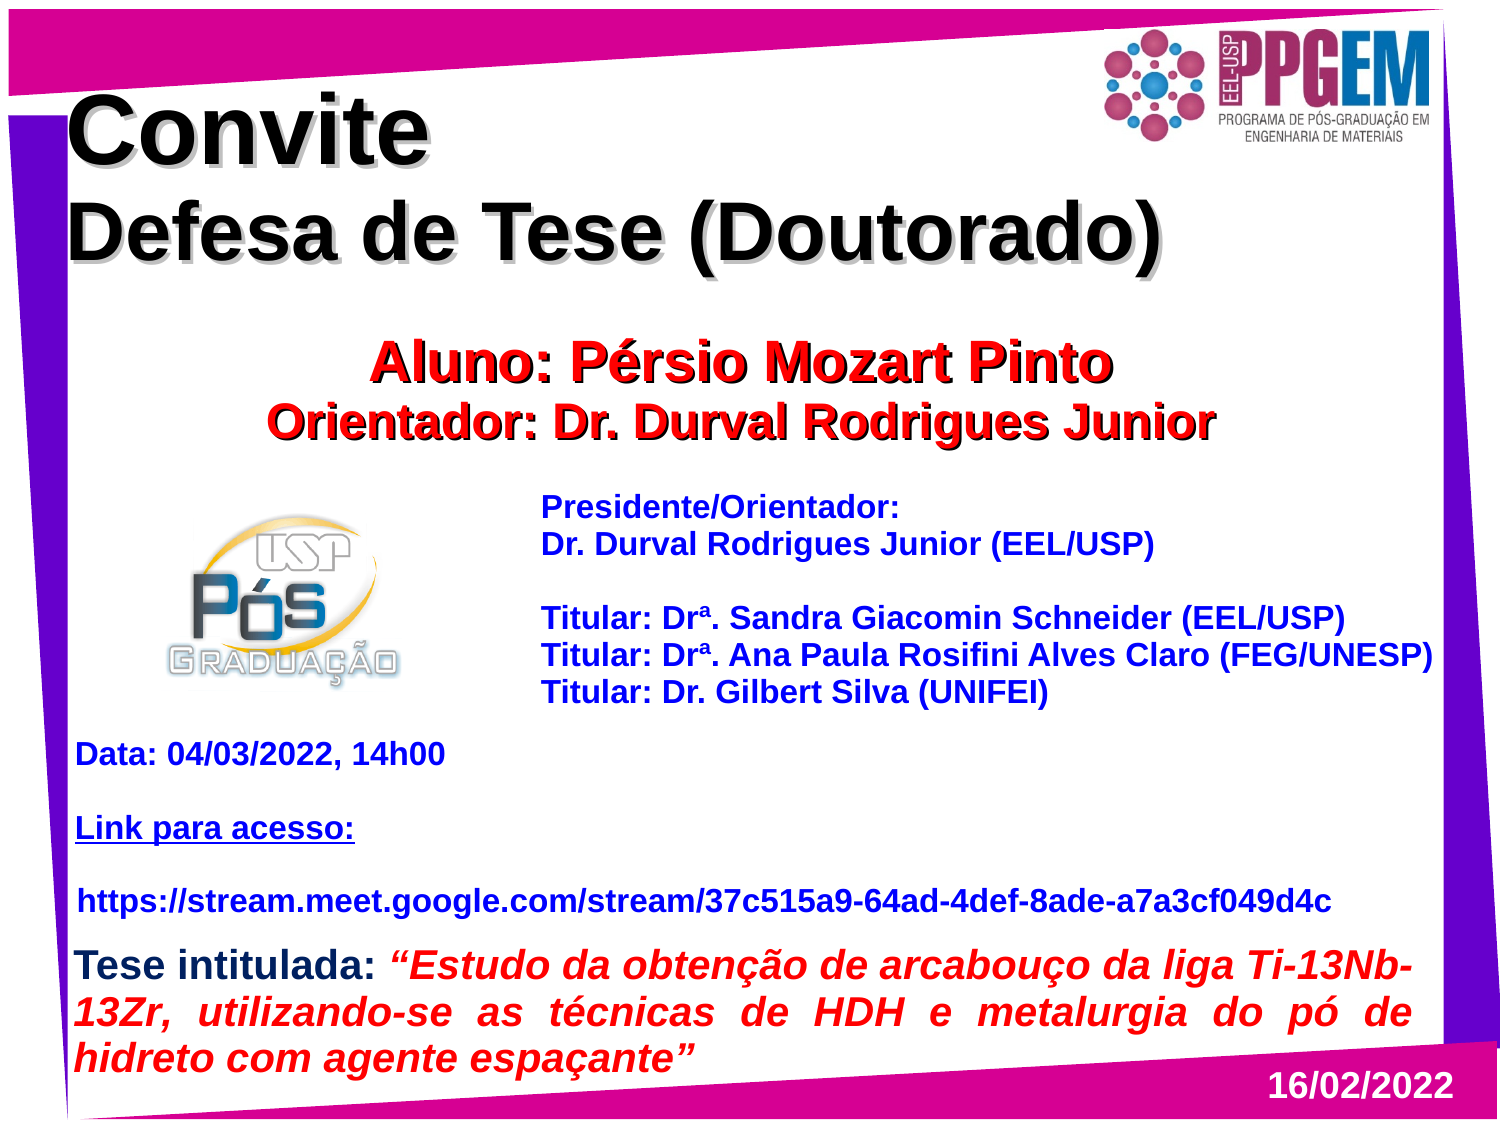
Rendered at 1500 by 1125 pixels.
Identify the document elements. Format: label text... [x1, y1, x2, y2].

text_box [8, 9, 1444, 96]
text_box Presidente/Orientador: Dr. Durval Rodrigues Junior (EEL/USP) Titular: Drª. Sandra Giacomin Schneider (EEL/USP) Titular: Drª. Ana Paula Rosifini Alves Claro (FEG/UNESP) Titular: Dr. Gilbert Silva (UNIFEI) [526, 481, 1460, 768]
text_box 16/02/2022 [1234, 1057, 1488, 1114]
text_box https://stream.meet.google.com/stream/37c515a9-64ad-4def-8ade-a7a3cf049d4c [62, 871, 1349, 926]
text_box [8, 115, 68, 958]
text_box Data: 04/03/2022, 14h00 Link para acesso: [60, 691, 496, 854]
text_box Convite Defesa de Tese (Doutorado) [50, 66, 1179, 286]
picture [161, 513, 402, 692]
picture [1104, 29, 1429, 142]
text_box Aluno: Pérsio Mozart Pinto Orientador: Dr. Durval Rodrigues Junior [251, 321, 1231, 457]
text_box [80, 20, 1500, 1120]
text_box Tese intitulada: “Estudo da obtenção de arcabouço da liga Ti-13Nb-13Zr, utilizando-se as técnicas de HDH e metalurgia do pó de hidreto com agente espaçante” [58, 934, 1437, 1089]
